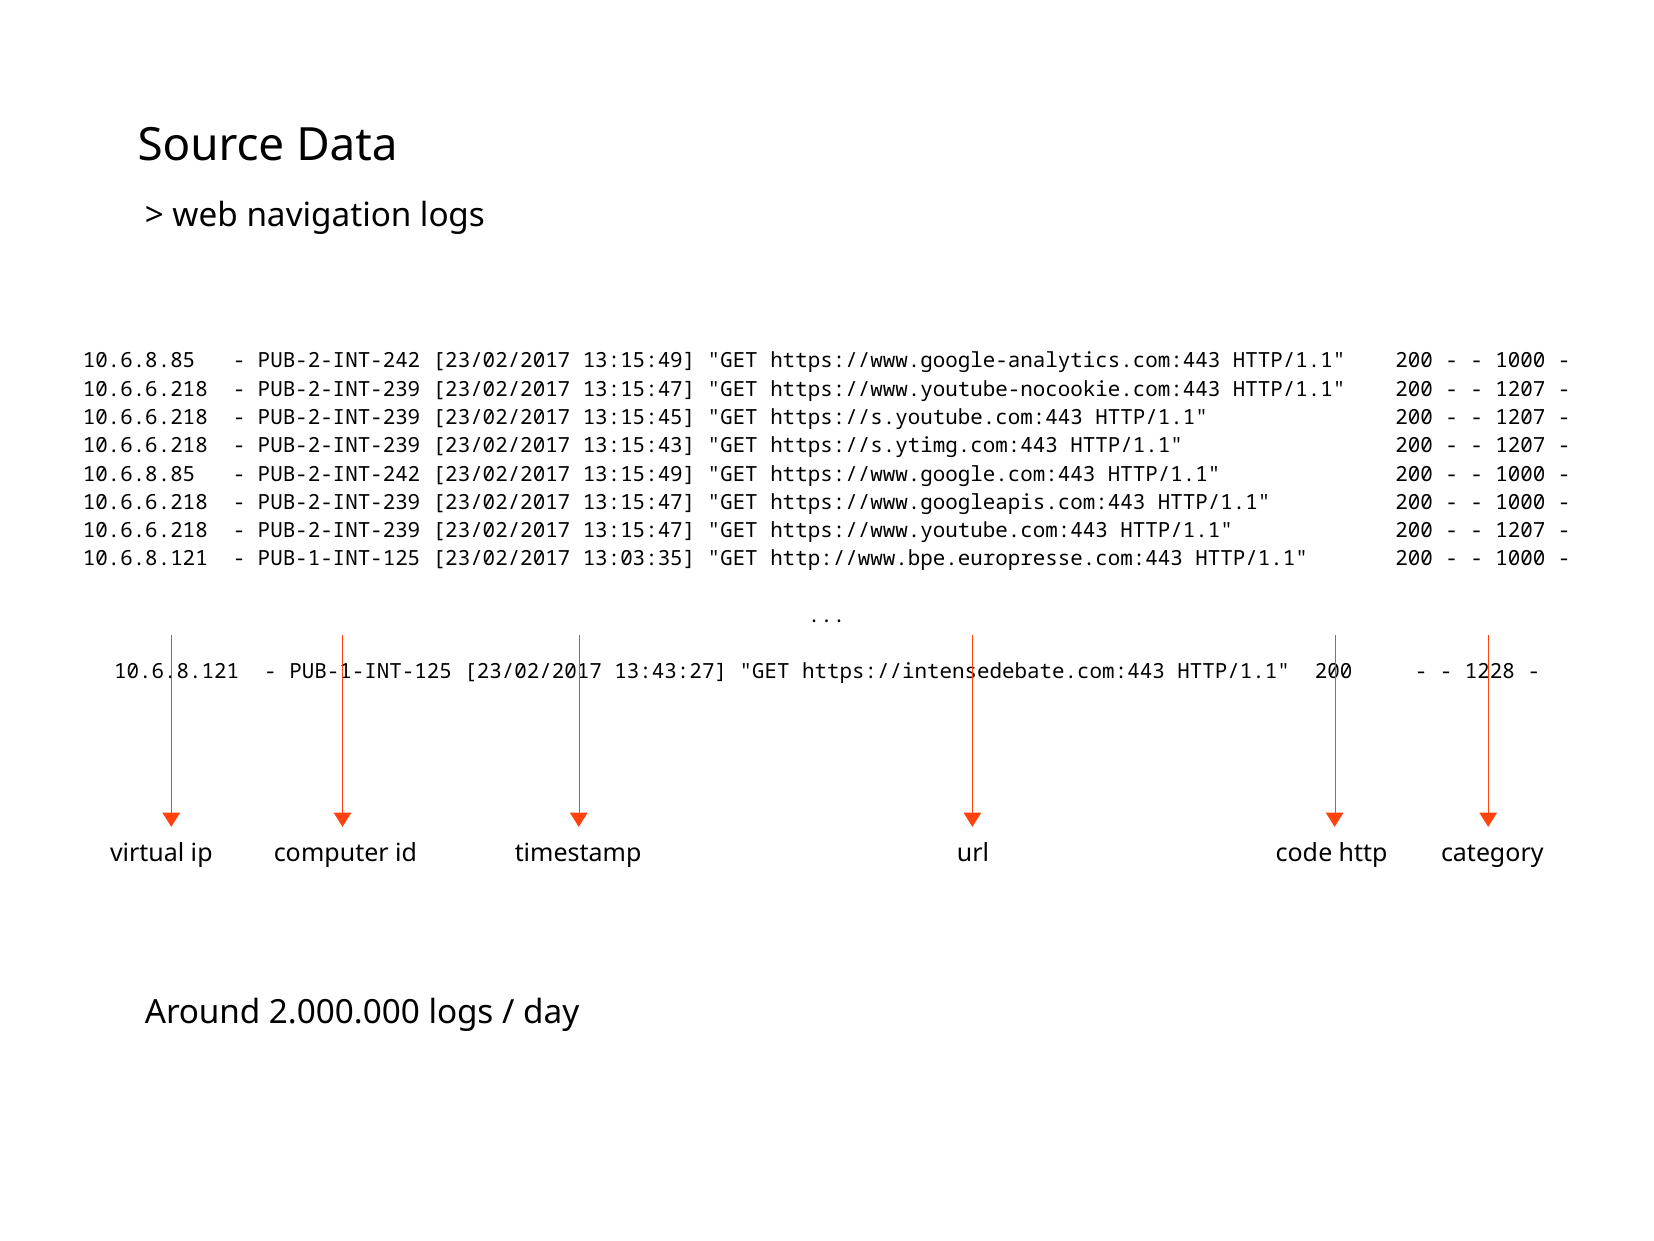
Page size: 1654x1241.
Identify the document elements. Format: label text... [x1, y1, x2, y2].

text_box > web navigation logs [129, 183, 491, 238]
text_box computer id [258, 826, 429, 872]
text_box category [1426, 826, 1559, 872]
text_box url [942, 826, 1002, 872]
text_box virtual ip [95, 826, 230, 872]
text_box Around 2.000.000 logs / day [129, 980, 600, 1035]
text_box 10.6.8.85 - PUB-2-INT-242 [23/02/2017 13:15:49] "GET https://www.google-analytics.com:443 HTTP/1.1" 200 - - 1000 - 10.6.6.218 - PUB-2-INT-239 [23/02/2017 13:15:47] "GET https://www.youtube-nocookie.com:443 HTTP/1.1" 200 - - 1207 - 10.6.6.218 - PUB-2-INT-239 [23/02/2017 13:15:45] "GET https://s.youtube.com:443 HTTP/1.1" 200 - - 1207 - 10.6.6.218 - PUB-2-INT-239 [23/02/2017 13:15:43] "GET https://s.ytimg.com:443 HTTP/1.1" 200 - - 1207 - 10.6.8.85 - PUB-2-INT-242 [23/02/2017 13:15:49] "GET https://www.google.com:443 HTTP/1.1" 200 - - 1000 - 10.6.6.218 - PUB-2-INT-239 [23/02/2017 13:15:47] "GET https://www.googleapis.com:443 HTTP/1.1" 200 - - 1000 - 10.6.6.218 - PUB-2-INT-239 [23/02/2017 13:15:47] "GET https://www.youtube.com:443 HTTP/1.1" 200 - - 1207 - 10.6.8.121 - PUB-1-INT-125 [23/02/2017 13:03:35] "GET http://www.bpe.europresse.com:443 HTTP/1.1" 200 - - 1000 - ... 10.6.8.121 - PUB-1-INT-125 [23/02/2017 13:43:27] "GET https://intensedebate.com:443 HTTP/1.1" 200 - - 1228 - [68, 338, 1586, 636]
text_box timestamp [500, 826, 655, 872]
text_box code http [1260, 826, 1403, 872]
text_box Source Data [123, 118, 428, 233]
